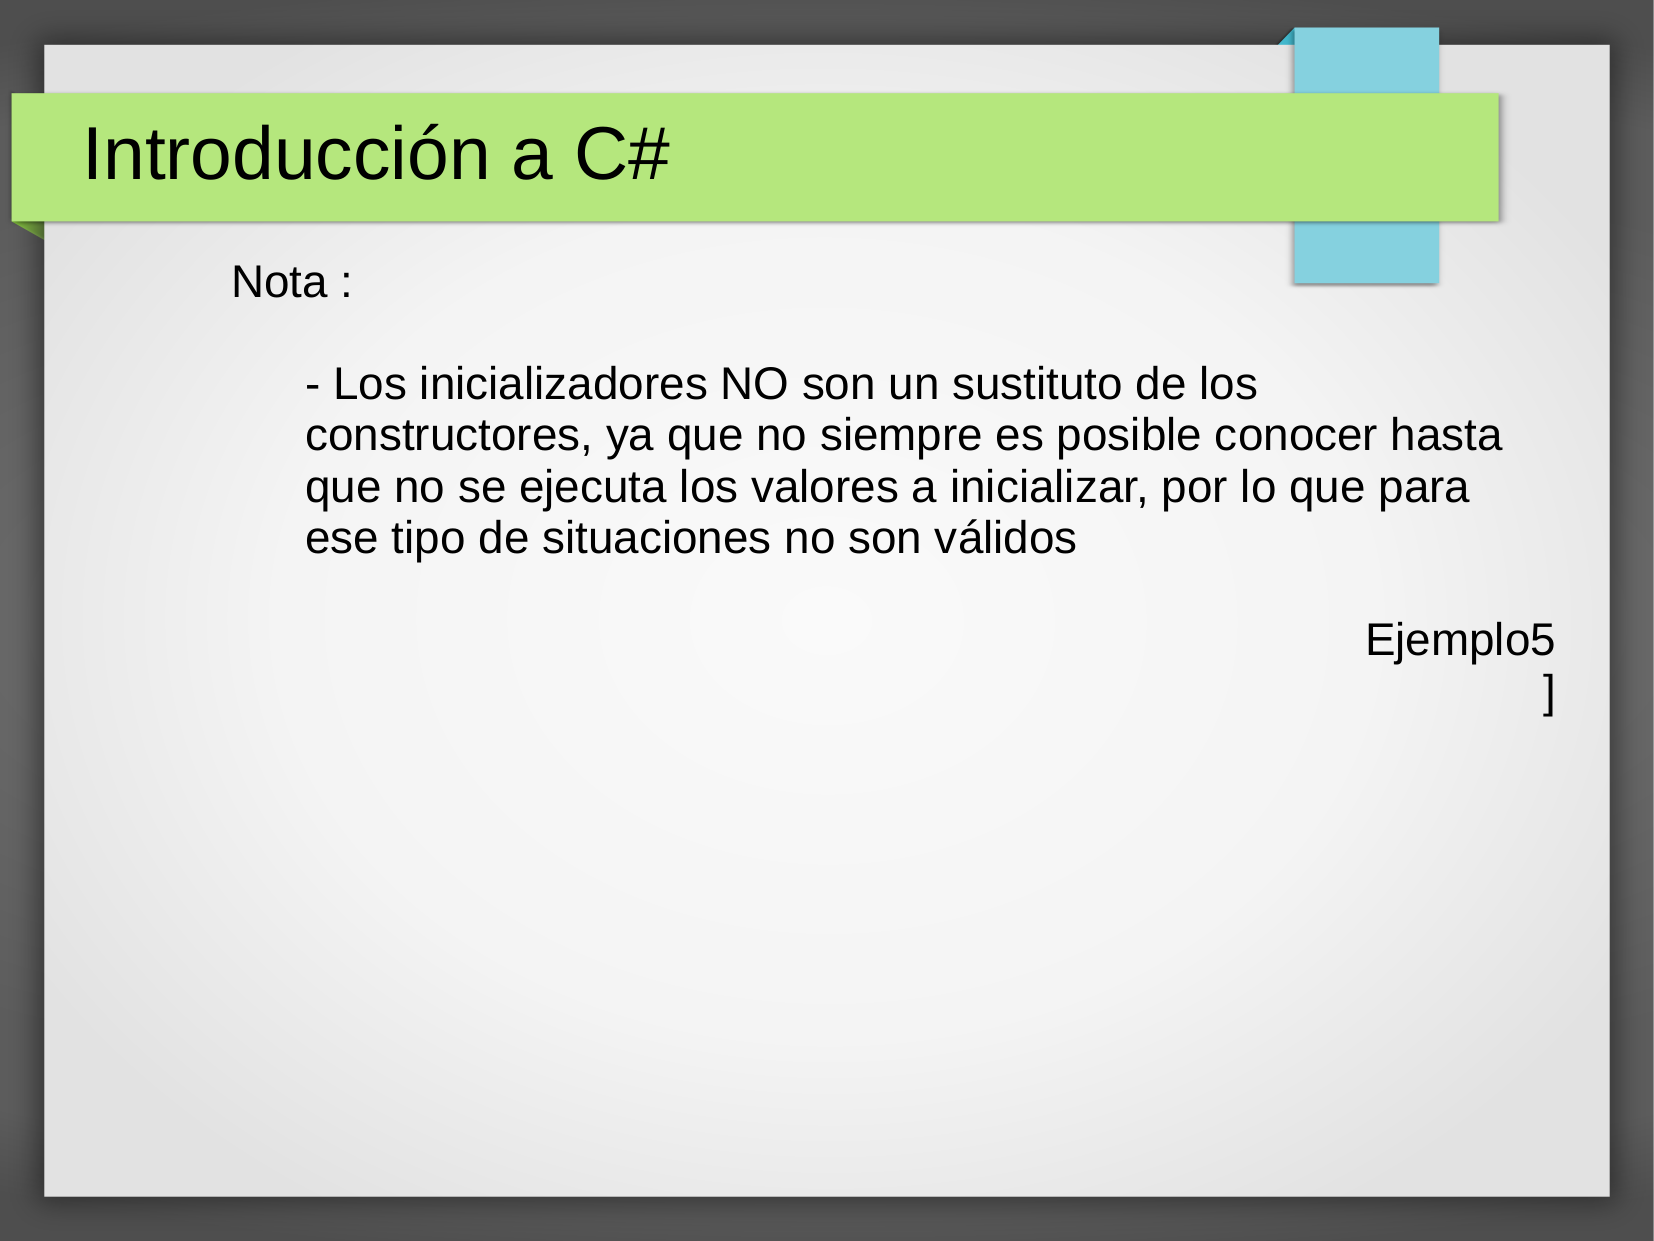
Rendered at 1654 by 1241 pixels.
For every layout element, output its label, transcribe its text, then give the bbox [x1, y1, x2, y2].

picture [0, 0, 1654, 1241]
text_box Nota : - Los inicializadores NO son un sustituto de los constructores, ya que no siempre es posible conocer hasta que no se ejecuta los valores a inicializar, por lo que para ese tipo de situaciones no son válidos Ejemplo5 ] [68, 248, 1571, 725]
title Introducción a C# [82, 94, 1264, 213]
